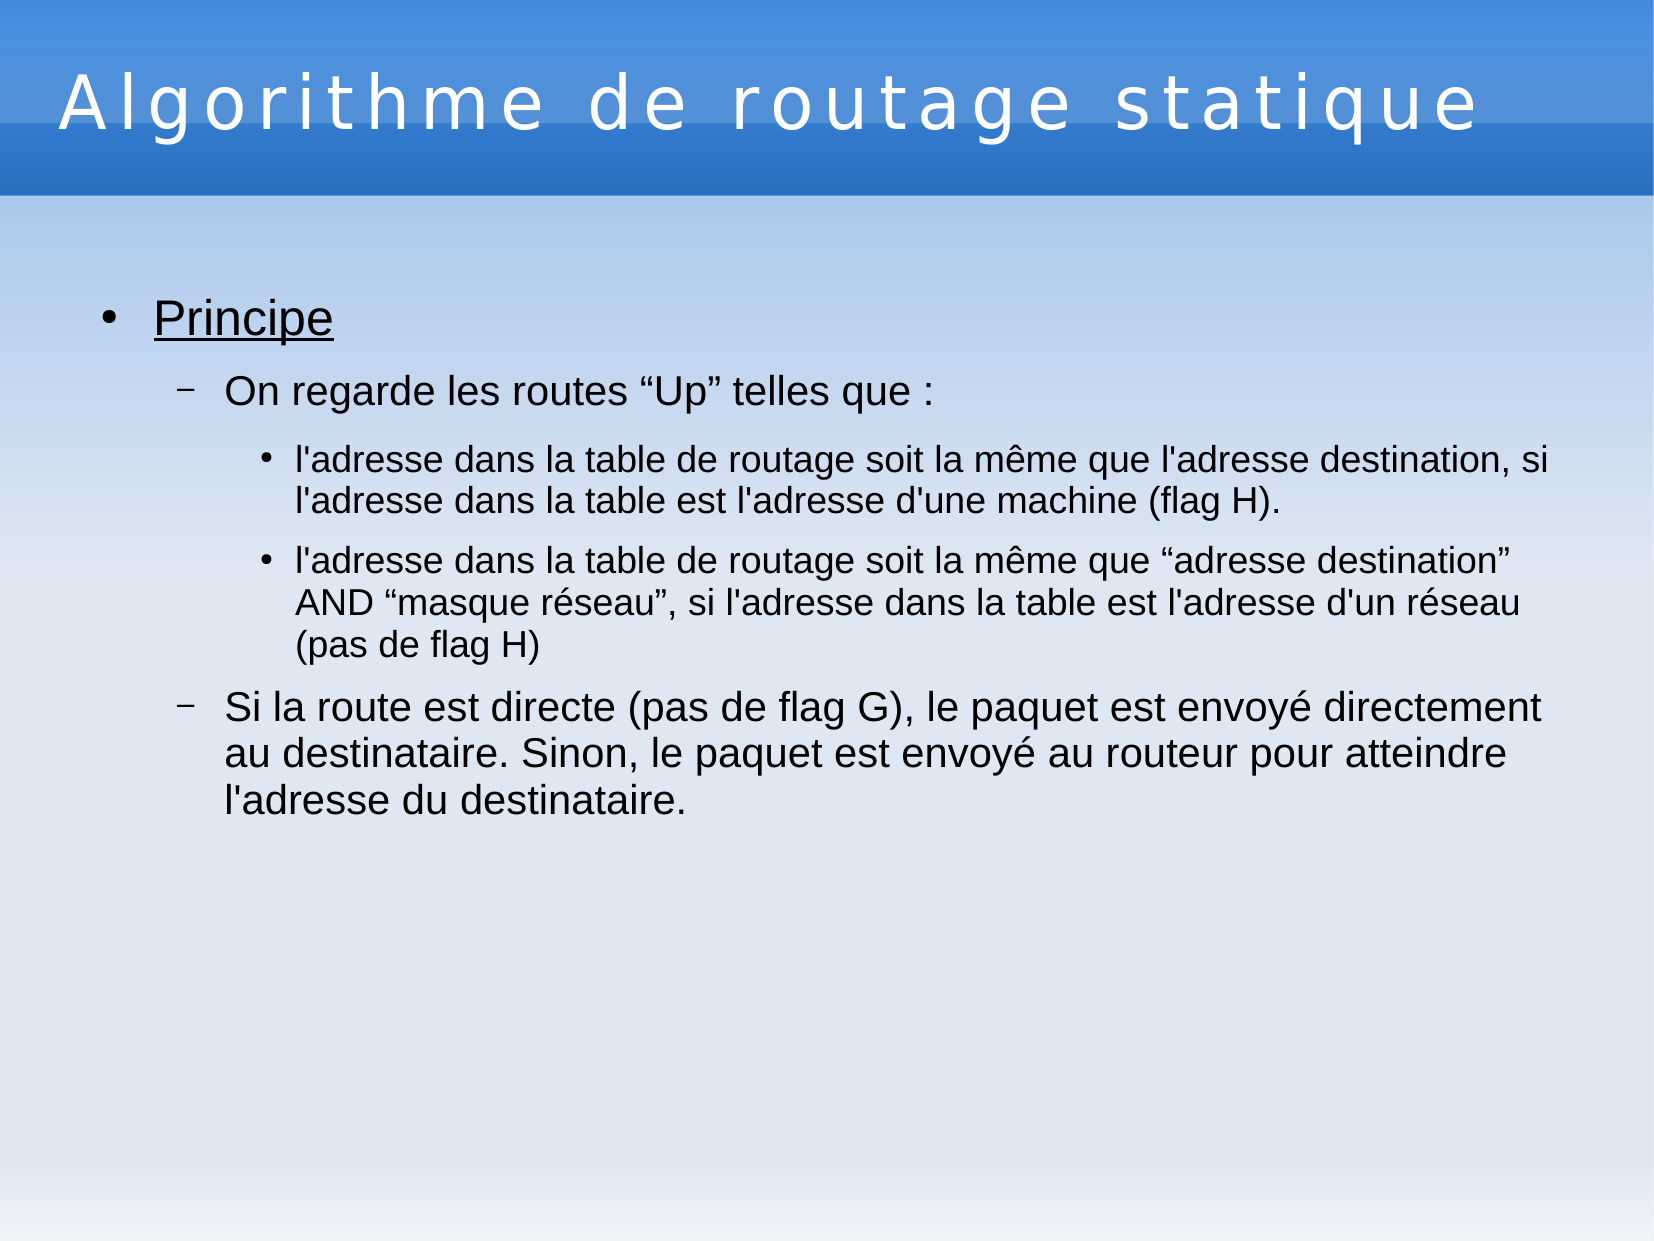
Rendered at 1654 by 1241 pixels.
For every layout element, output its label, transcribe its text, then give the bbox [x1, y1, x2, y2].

list Principe On regarde les routes “Up” telles que : l'adresse dans la table de routage soit la même que l'adresse destination, si l'adresse dans la table est l'adresse d'une machine (flag H). l'adresse dans la table de routage soit la même que “adresse destination” AND “masque réseau”, si l'adresse dans la table est l'adresse d'un réseau (pas de flag H) Si la route est directe (pas de flag G), le paquet est envoyé directement au destinataire. Sinon, le paquet est envoyé au routeur pour atteindre l'adresse du destinataire. [82, 290, 1571, 1109]
picture [0, 0, 1654, 1241]
title Algorithme de routage statique [59, 36, 1538, 171]
